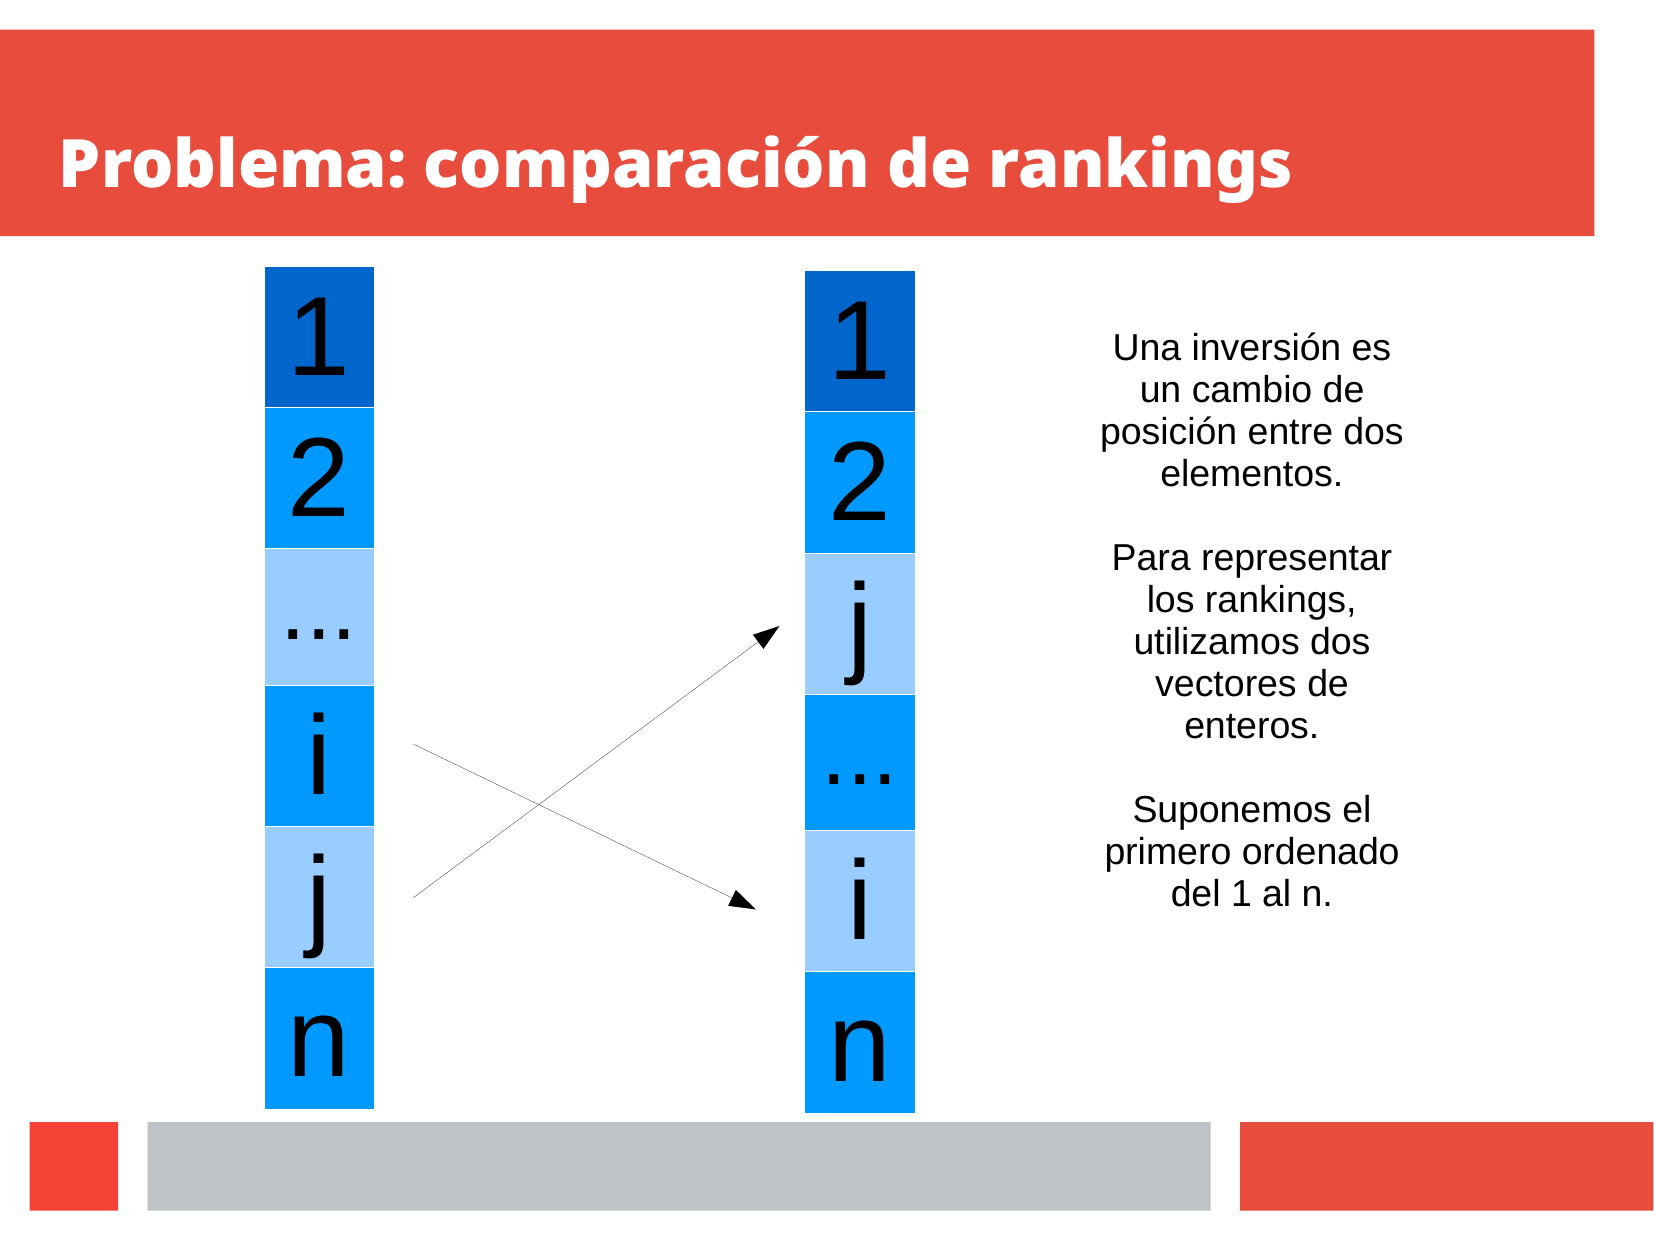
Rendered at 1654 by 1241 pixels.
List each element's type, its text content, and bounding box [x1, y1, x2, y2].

table_cell j [265, 827, 374, 967]
table_cell i [805, 831, 915, 971]
text_box Una inversión es un cambio de posición entre dos elementos. Para representar los rankings, utilizamos dos vectores de enteros. Suponemos el primero ordenado del 1 al n. [1074, 318, 1430, 922]
table_cell j [805, 554, 915, 694]
table_cell ... [265, 549, 374, 685]
table_cell i [265, 686, 374, 826]
table_cell n [805, 972, 915, 1113]
table_cell n [265, 968, 374, 1109]
table_cell ... [805, 695, 915, 830]
table_cell 2 [265, 408, 374, 548]
table_header 1 [805, 271, 915, 411]
title Problema: comparación de rankings [59, 59, 1595, 207]
table_cell 2 [805, 412, 915, 553]
table_header 1 [265, 267, 374, 407]
